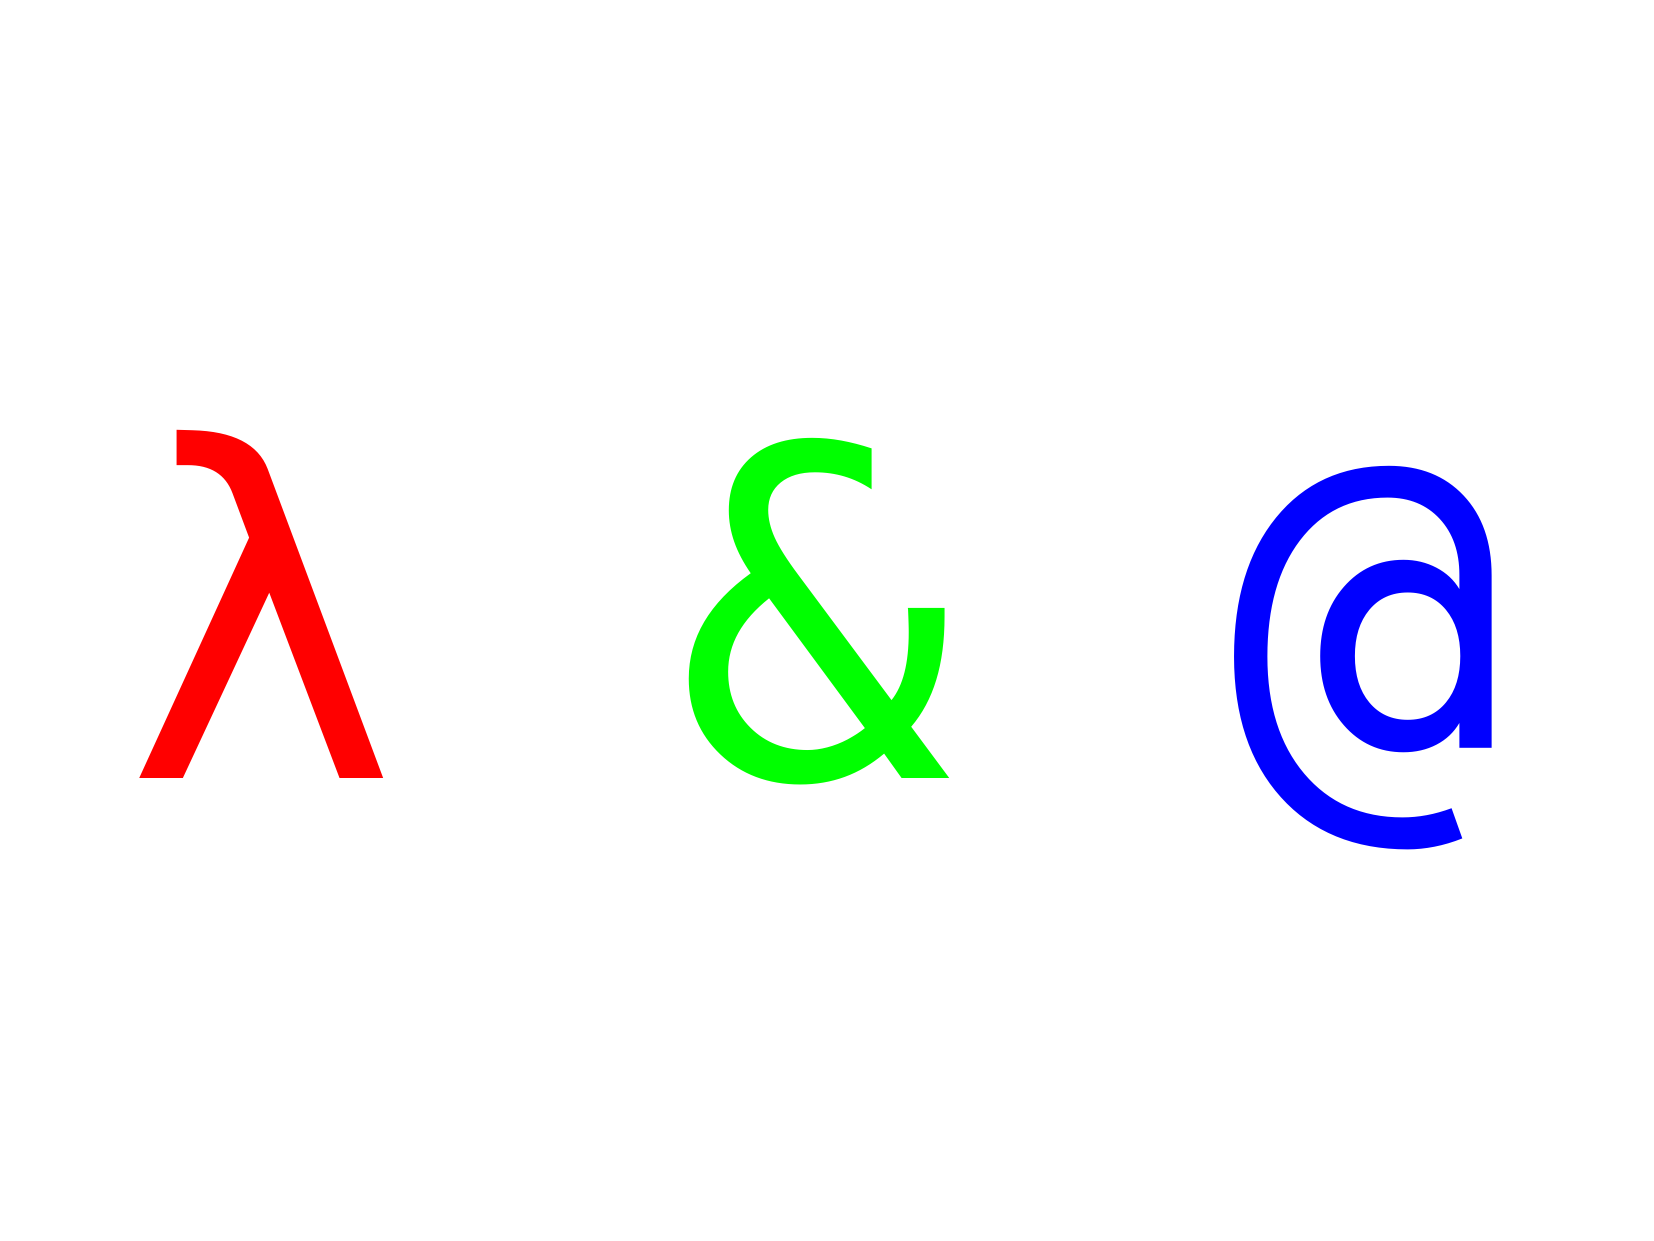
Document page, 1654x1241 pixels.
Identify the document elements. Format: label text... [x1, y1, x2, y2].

text_box λ & @ [109, 346, 1654, 895]
